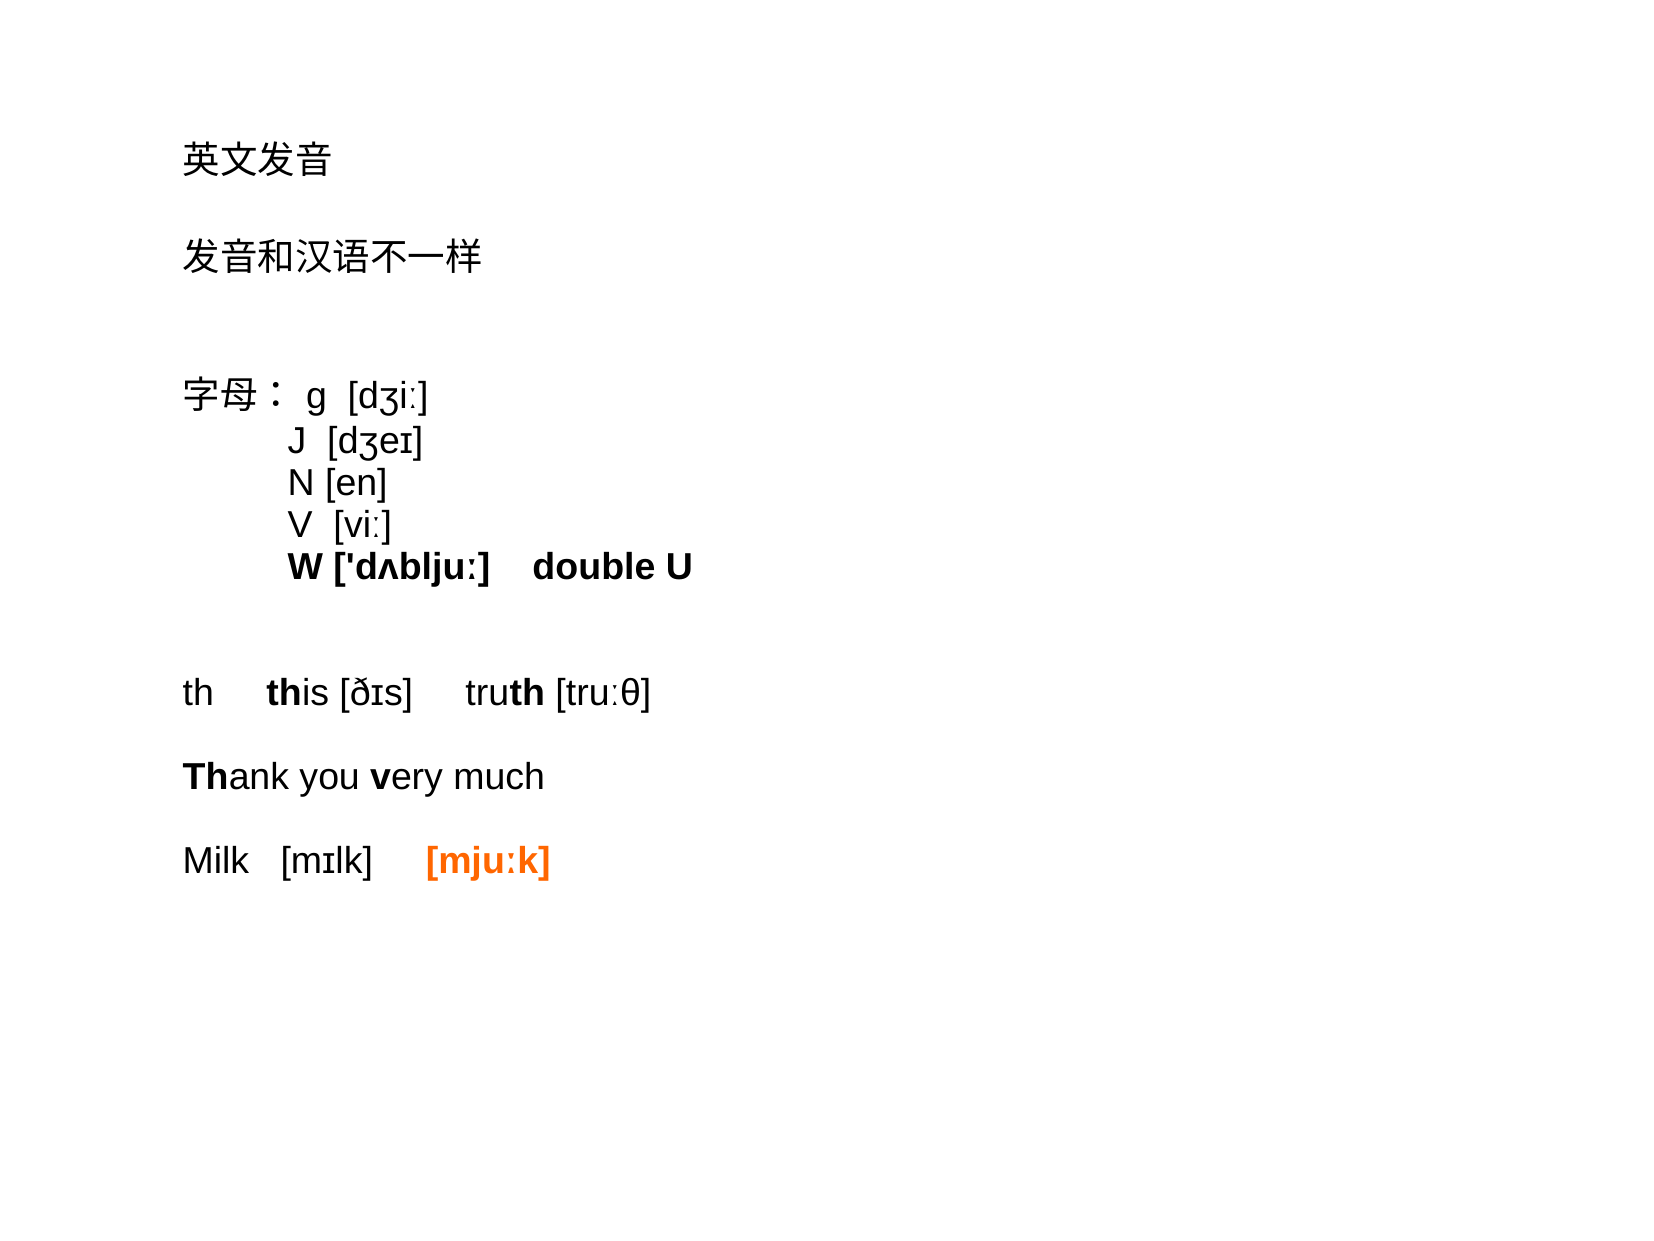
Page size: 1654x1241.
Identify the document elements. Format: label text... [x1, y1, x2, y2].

text_box 英文发音 发音和汉语不一样 字母：g [dʒiː] J [dʒeɪ] N [en] V [viː] W ['dʌbljuː] double U th this [ðɪs] truth [truːθ] Thank you very much Milk [mɪlk] [mjuːk] [168, 123, 945, 858]
